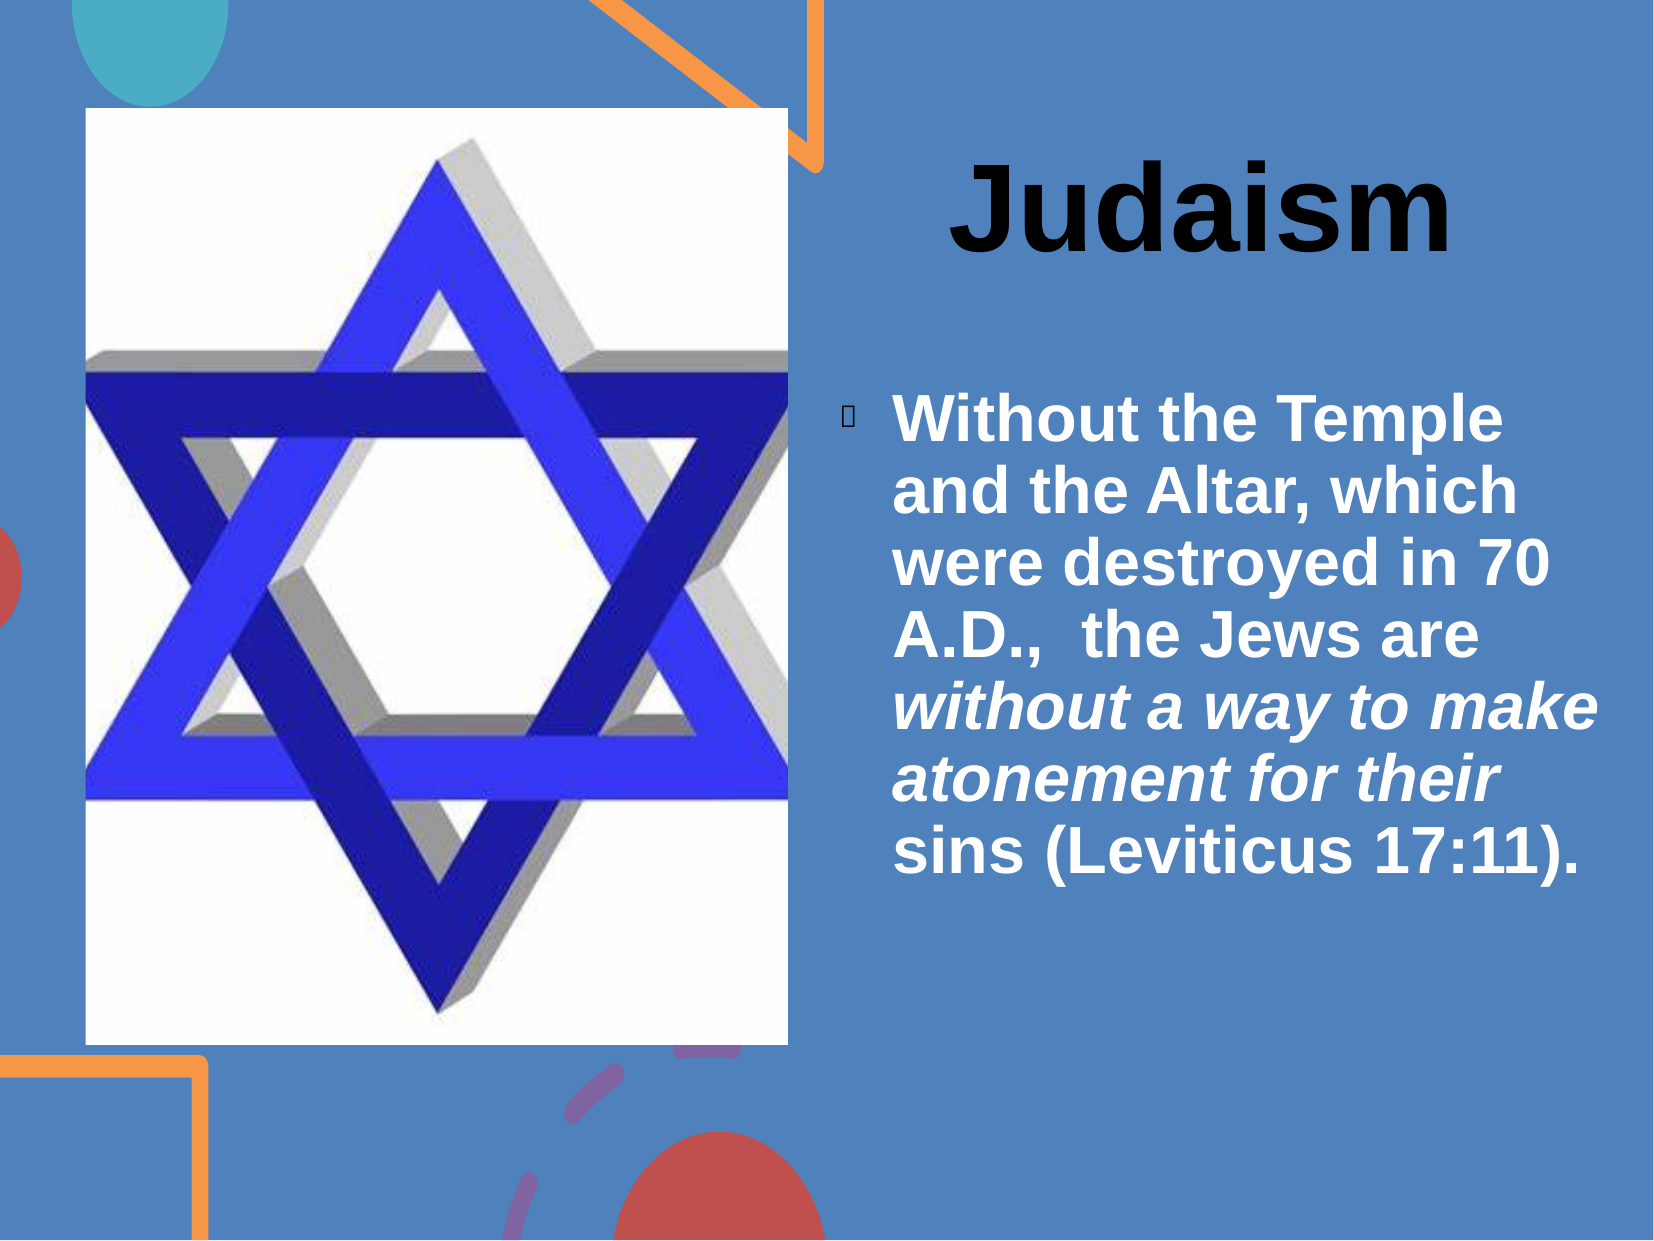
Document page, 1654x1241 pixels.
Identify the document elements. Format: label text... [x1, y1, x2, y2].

text_box [0, 0, 1654, 1241]
picture [85, 108, 788, 1045]
text_box Judaism [840, 133, 1564, 286]
text_box Without the Temple and the Altar, which were destroyed in 70 A.D., the Jews are without a way to make atonement for their sins (Leviticus 17:11). [821, 384, 1634, 918]
